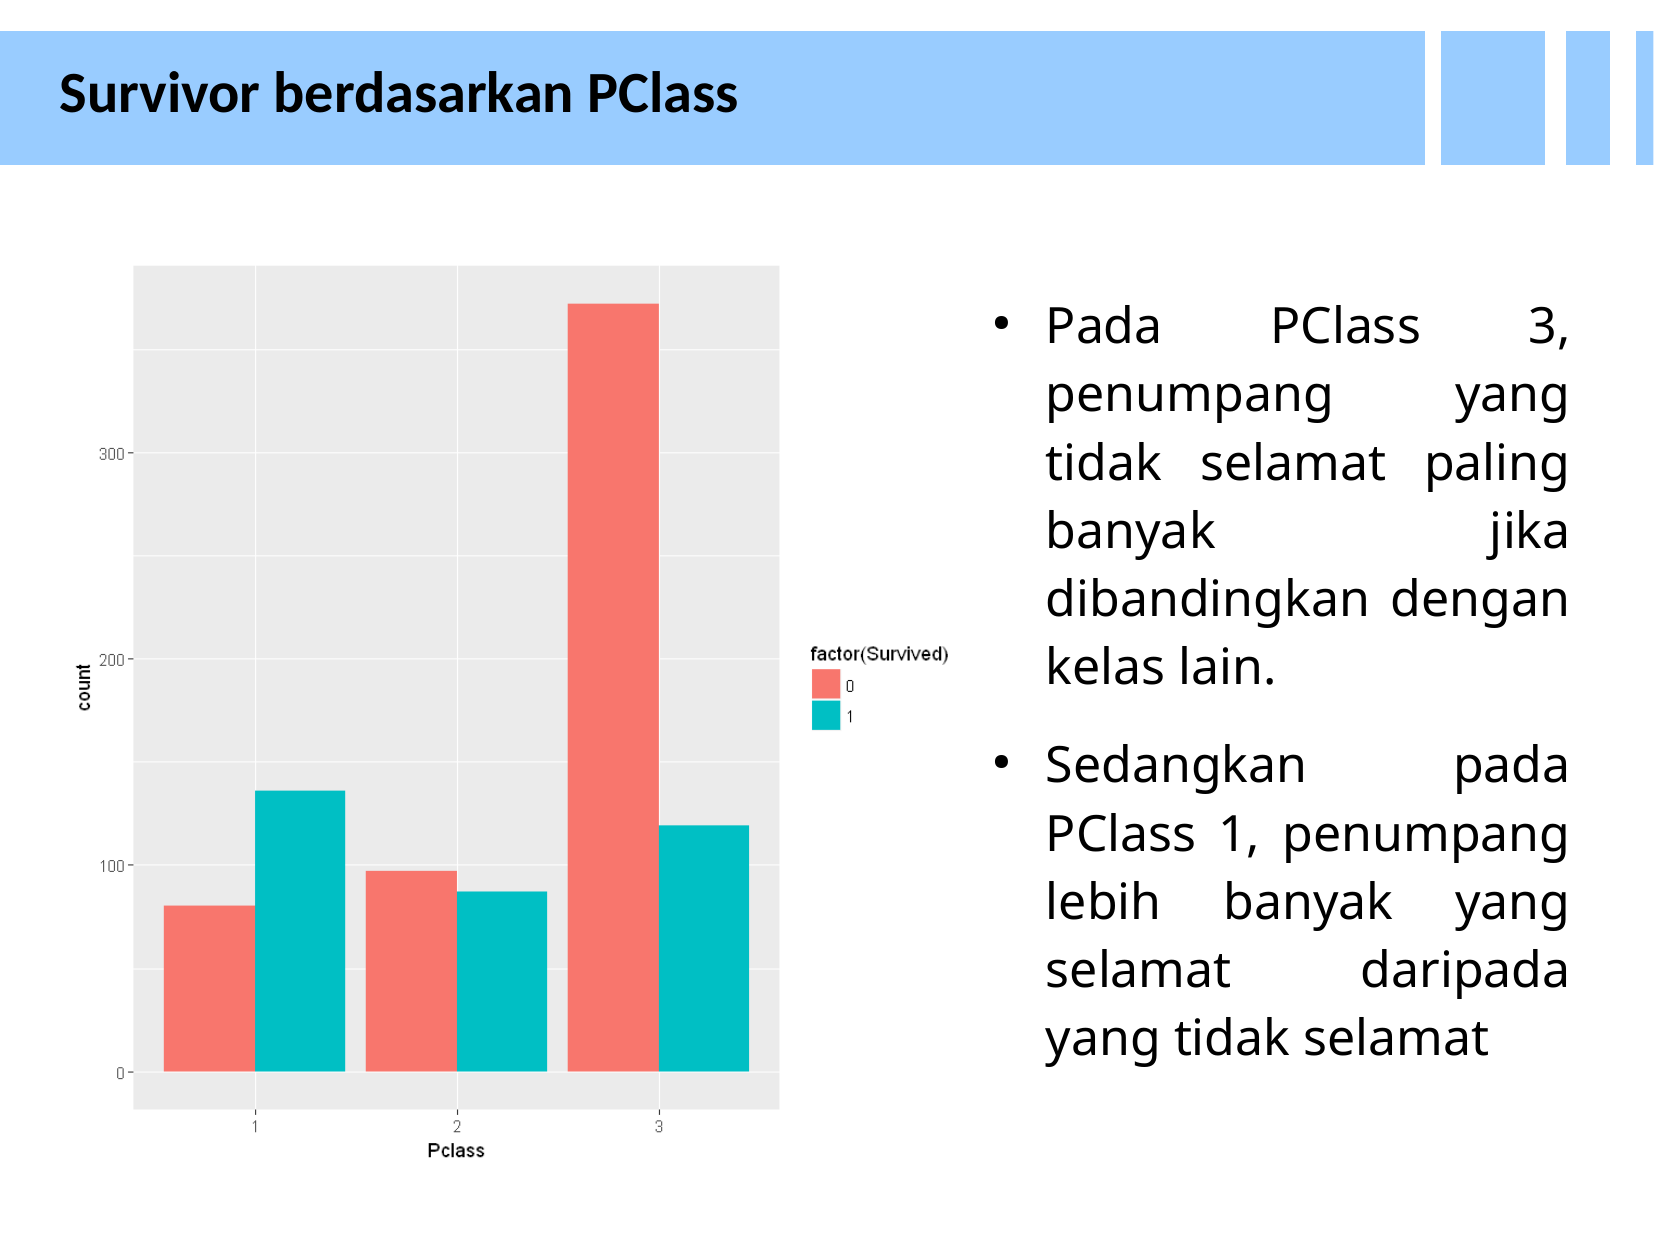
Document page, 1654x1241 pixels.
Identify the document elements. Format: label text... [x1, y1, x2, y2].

list Pada PClass 3, penumpang yang tidak selamat paling banyak jika dibandingkan dengan kelas lain. Sedangkan pada PClass 1, penumpang lebih banyak yang selamat daripada yang tidak selamat [976, 290, 1571, 1109]
text_box Survivor berdasarkan PClass [0, 30, 1426, 166]
text_box [1565, 30, 1611, 166]
picture [64, 256, 976, 1167]
text_box [1635, 30, 1654, 166]
text_box [1440, 30, 1546, 166]
